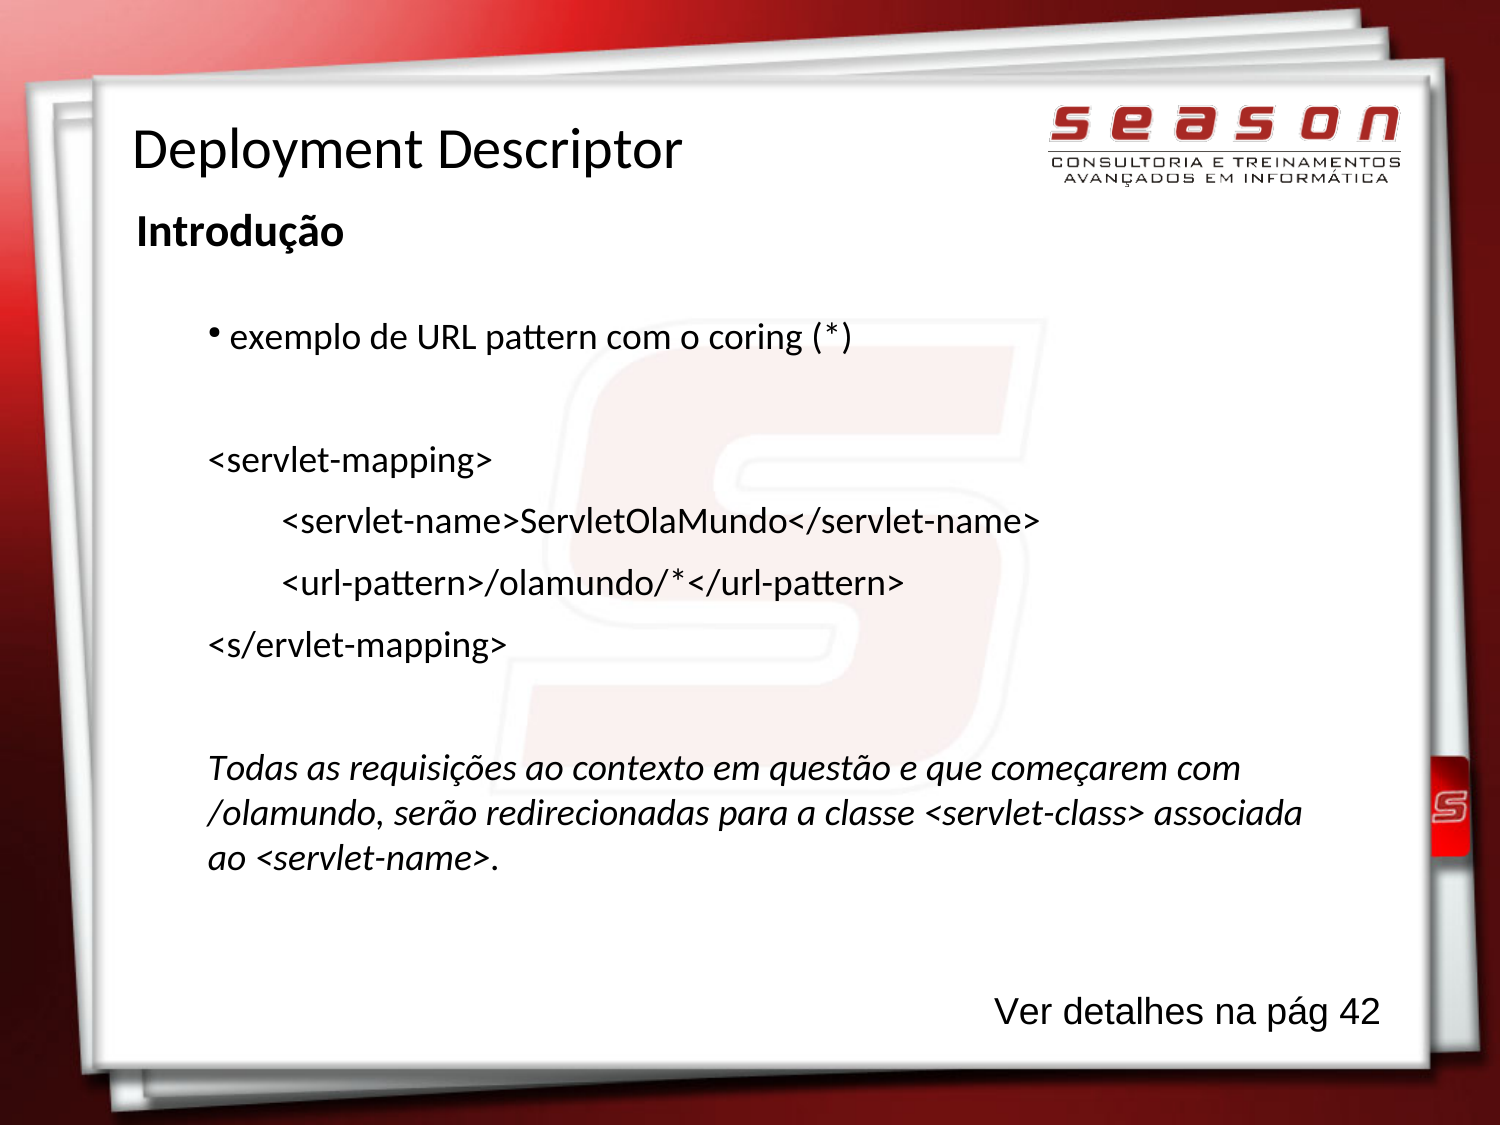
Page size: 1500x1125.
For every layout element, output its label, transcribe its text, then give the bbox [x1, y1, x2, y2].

picture [0, 0, 1500, 1125]
text_box Introdução [119, 200, 1240, 256]
title Deployment Descriptor [118, 33, 1394, 257]
text_box exemplo de URL pattern com o coring (*) <servlet-mapping> <servlet-name>ServletOlaMundo</servlet-name> <url-pattern>/olamundo/*</url-pattern> <s/ervlet-mapping> Todas as requisições ao contexto em questão e que começarem com /olamundo, serão redirecionadas para a classe <servlet-class> associada ao <servlet-name>. [207, 311, 1328, 940]
text_box Ver detalhes na pág 42 [708, 979, 1396, 1040]
